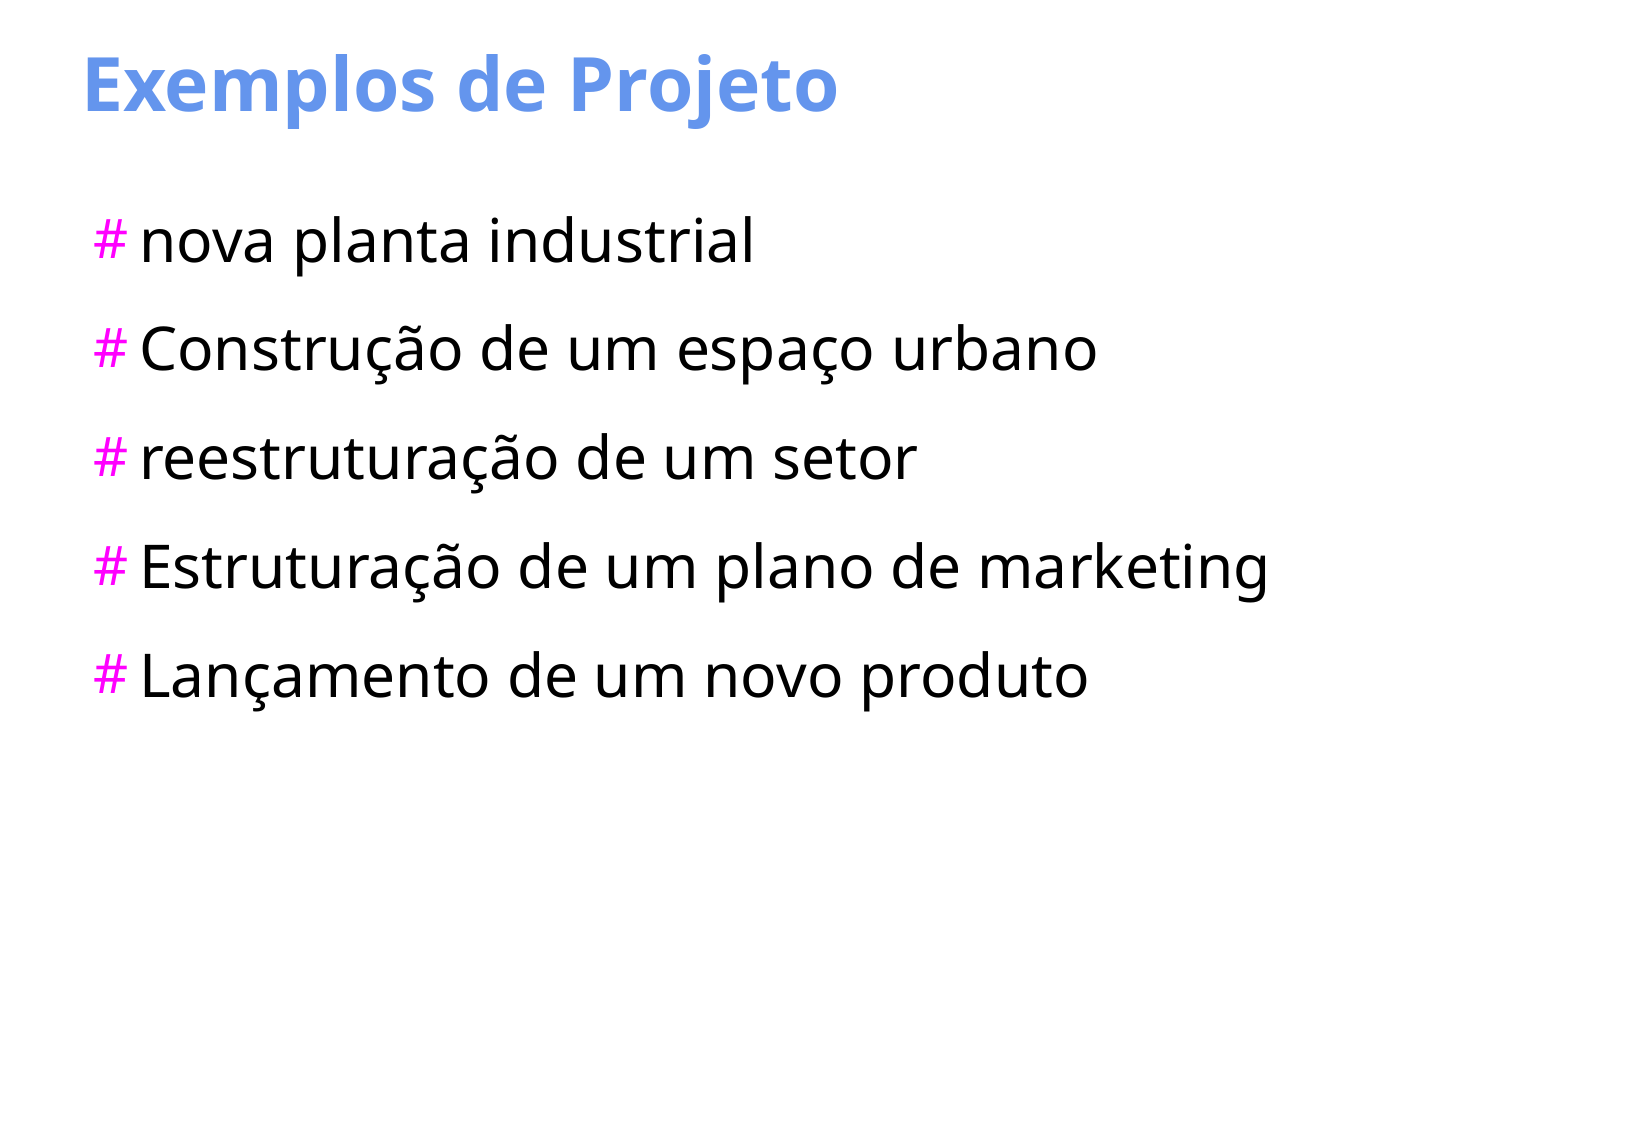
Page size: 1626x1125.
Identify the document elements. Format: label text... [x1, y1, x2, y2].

title Exemplos de Projeto [81, 31, 1544, 132]
list nova planta industrial Construção de um espaço urbano reestruturação de um setor Estruturação de um plano de marketing Lançamento de um novo produto [81, 165, 1544, 1016]
